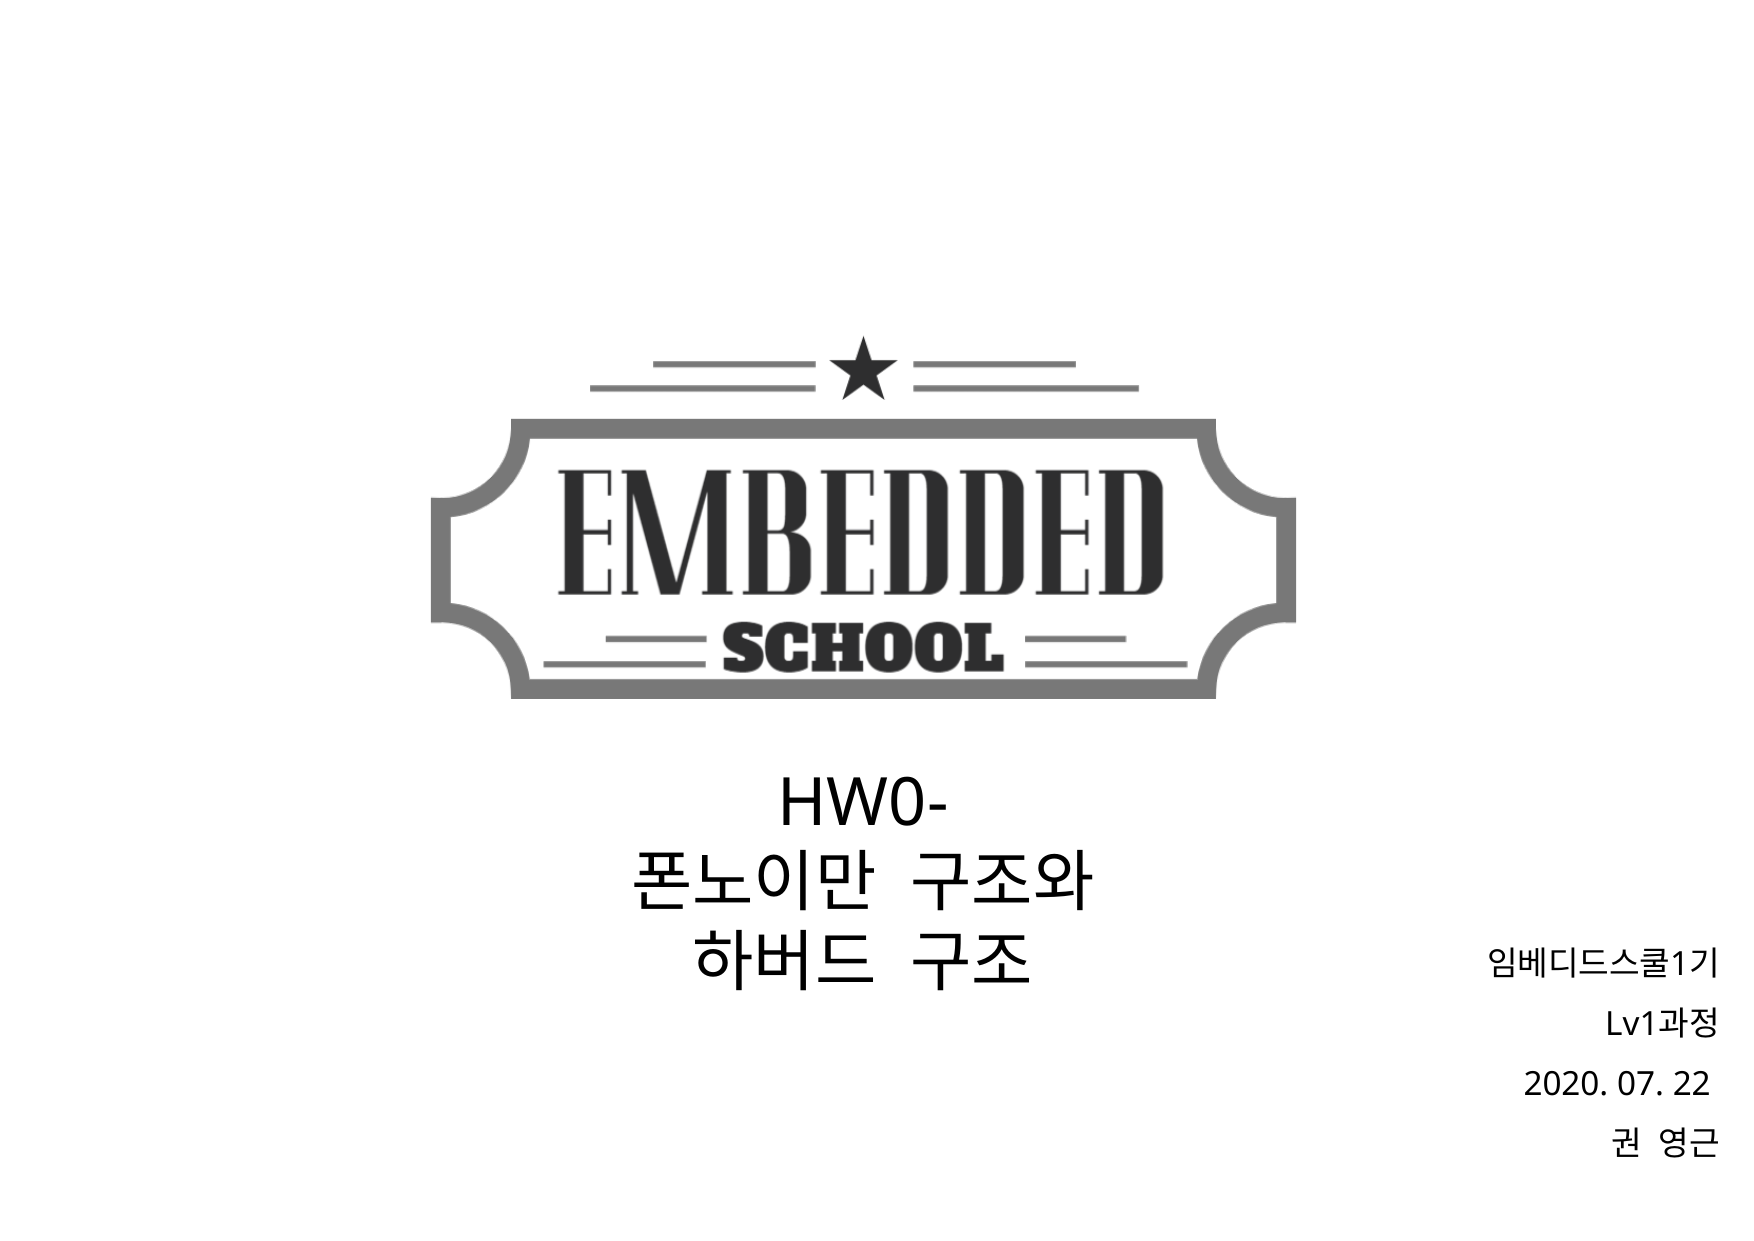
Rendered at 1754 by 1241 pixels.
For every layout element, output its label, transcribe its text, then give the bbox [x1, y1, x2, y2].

text_box HW0- 폰노이만 구조와 하버드 구조 [557, 751, 1169, 1006]
picture [294, 295, 1432, 752]
text_box 임베디드스쿨1기 Lv1과정 2020. 07. 22 권 영근 [1314, 916, 1734, 1168]
